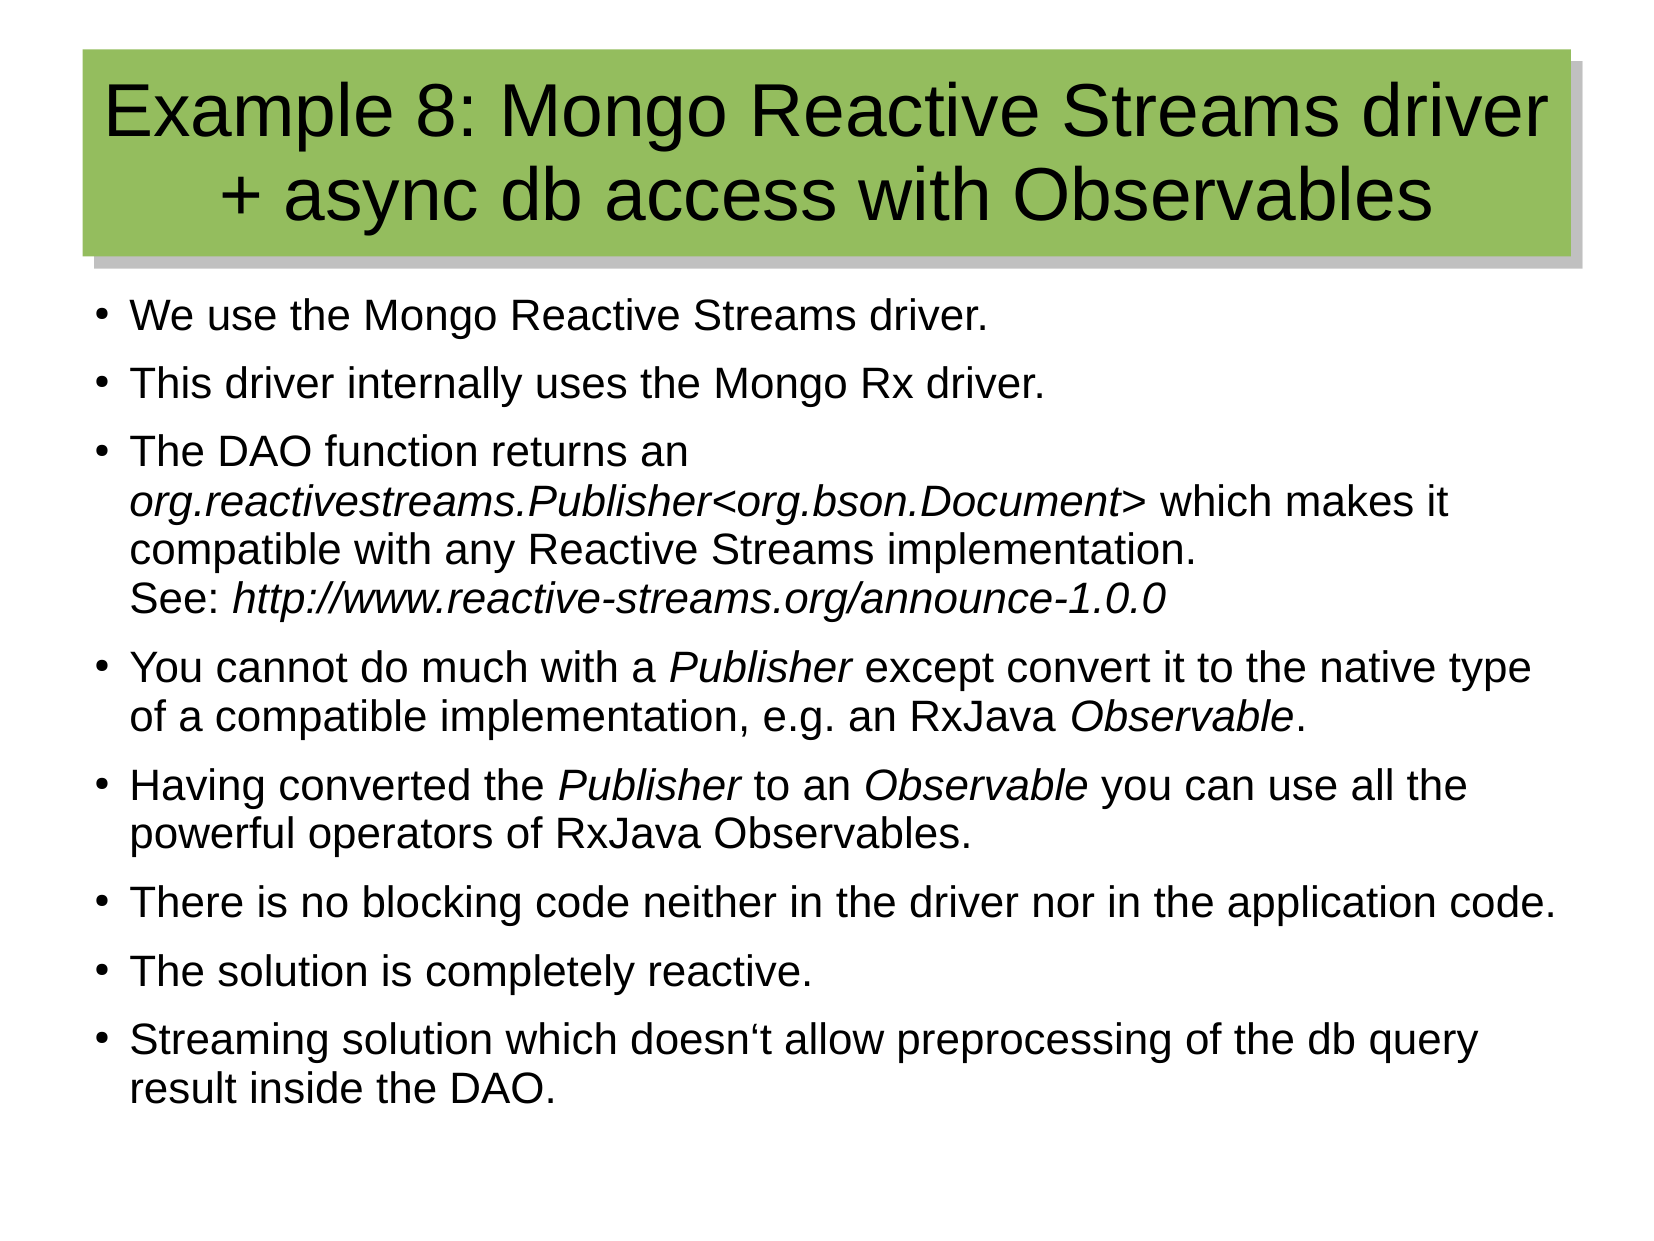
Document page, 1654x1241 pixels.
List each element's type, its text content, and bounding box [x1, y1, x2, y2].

title Example 8: Mongo Reactive Streams driver + async db access with Observables [82, 49, 1571, 257]
list We use the Mongo Reactive Streams driver. This driver internally uses the Mongo Rx driver. The DAO function returns an org.reactivestreams.Publisher<org.bson.Document> which makes it compatible with any Reactive Streams implementation. See: http://www.reactive-streams.org/announce-1.0.0 You cannot do much with a Publisher except convert it to the native type of a compatible implementation, e.g. an RxJava Observable. Having converted the Publisher to an Observable you can use all the powerful operators of RxJava Observables. There is no blocking code neither in the driver nor in the application code. The solution is completely reactive. Streaming solution which doesn‘t allow preprocessing of the db query result inside the DAO. [82, 290, 1571, 1170]
